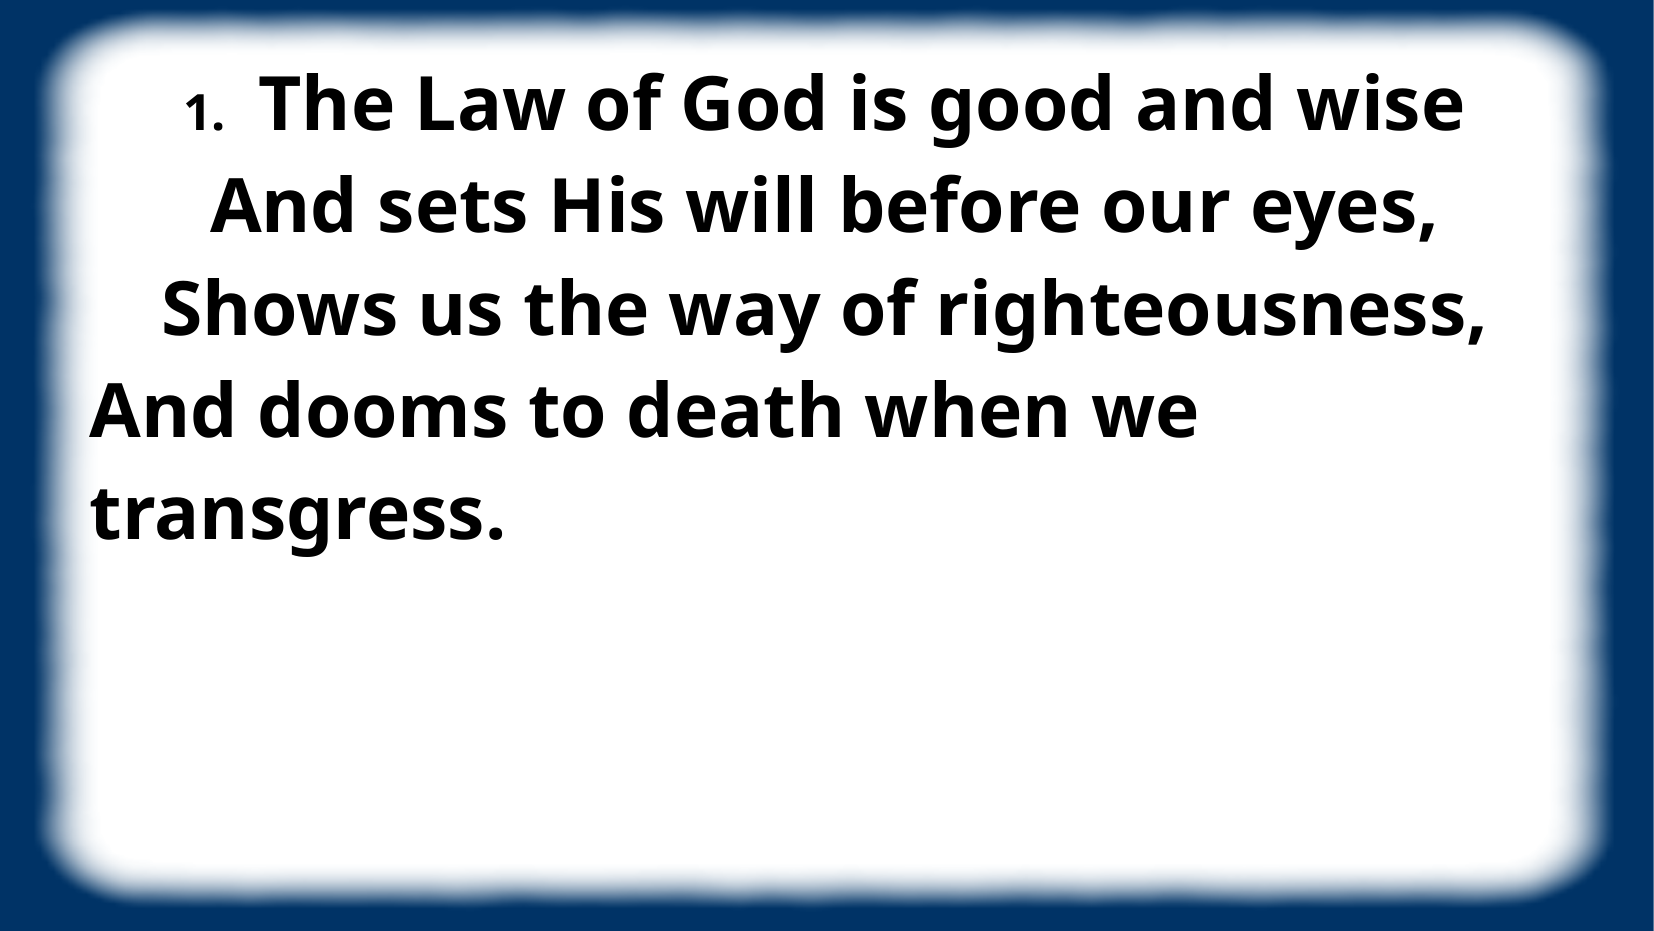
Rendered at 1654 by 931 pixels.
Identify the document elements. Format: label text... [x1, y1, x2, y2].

text_box 1. The Law of God is good and wise And sets His will before our eyes, Shows us the way of righteousness, And dooms to death when we transgress. [75, 42, 1576, 466]
picture [0, 0, 1654, 931]
